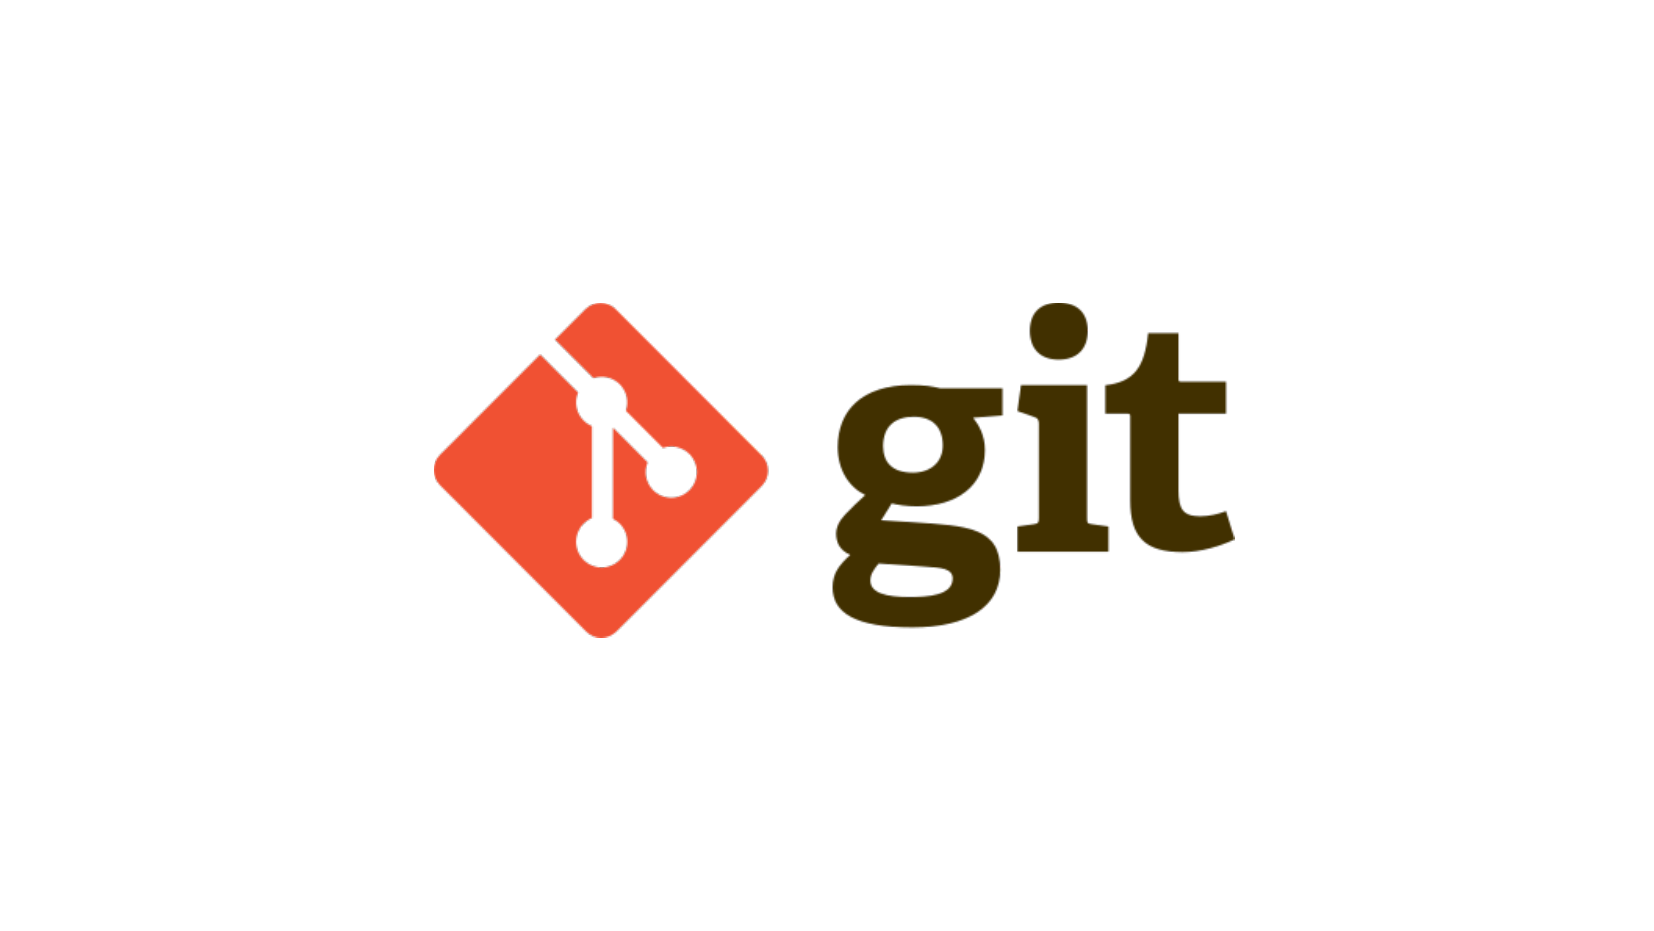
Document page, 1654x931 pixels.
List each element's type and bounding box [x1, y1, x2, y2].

picture [434, 303, 1235, 639]
